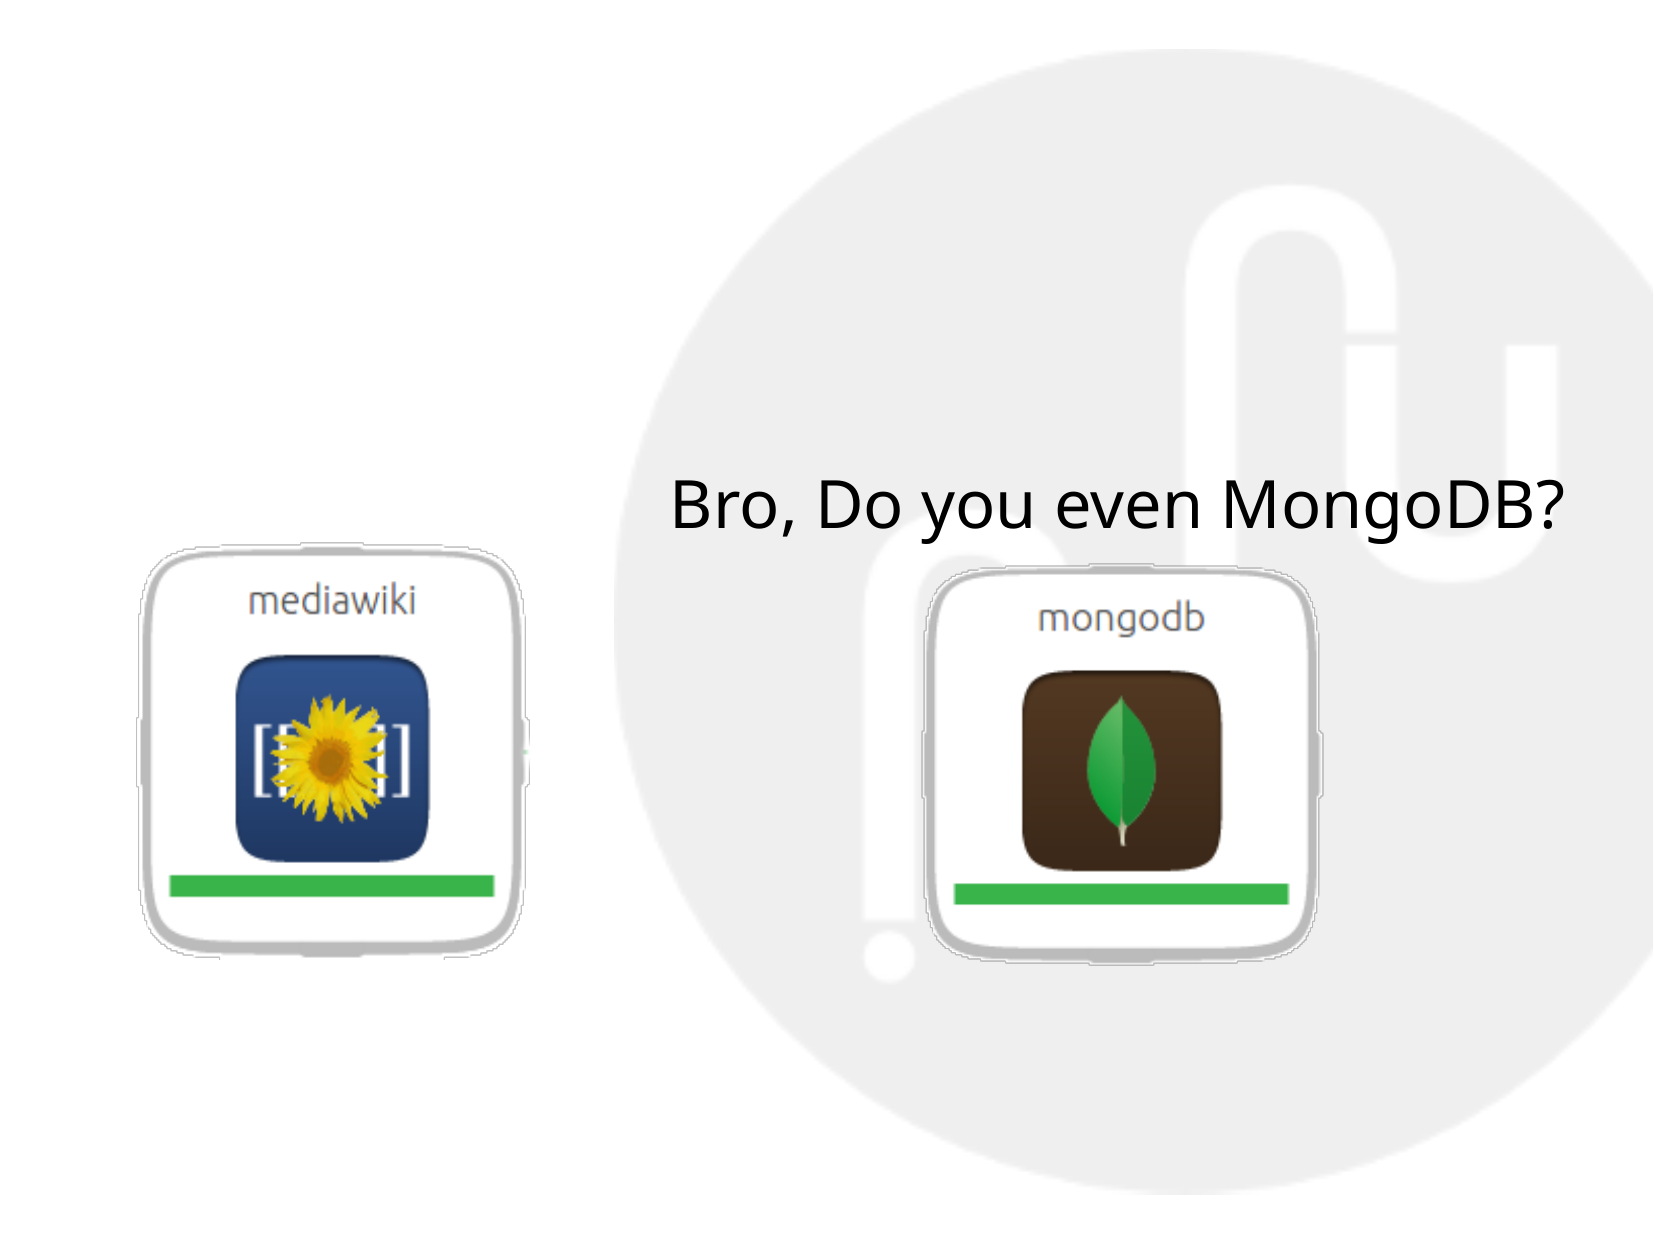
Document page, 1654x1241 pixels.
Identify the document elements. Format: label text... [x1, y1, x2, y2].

text_box Bro, Do you even MongoDB? [655, 450, 1546, 541]
picture [135, 539, 536, 961]
picture [614, 49, 1654, 1195]
